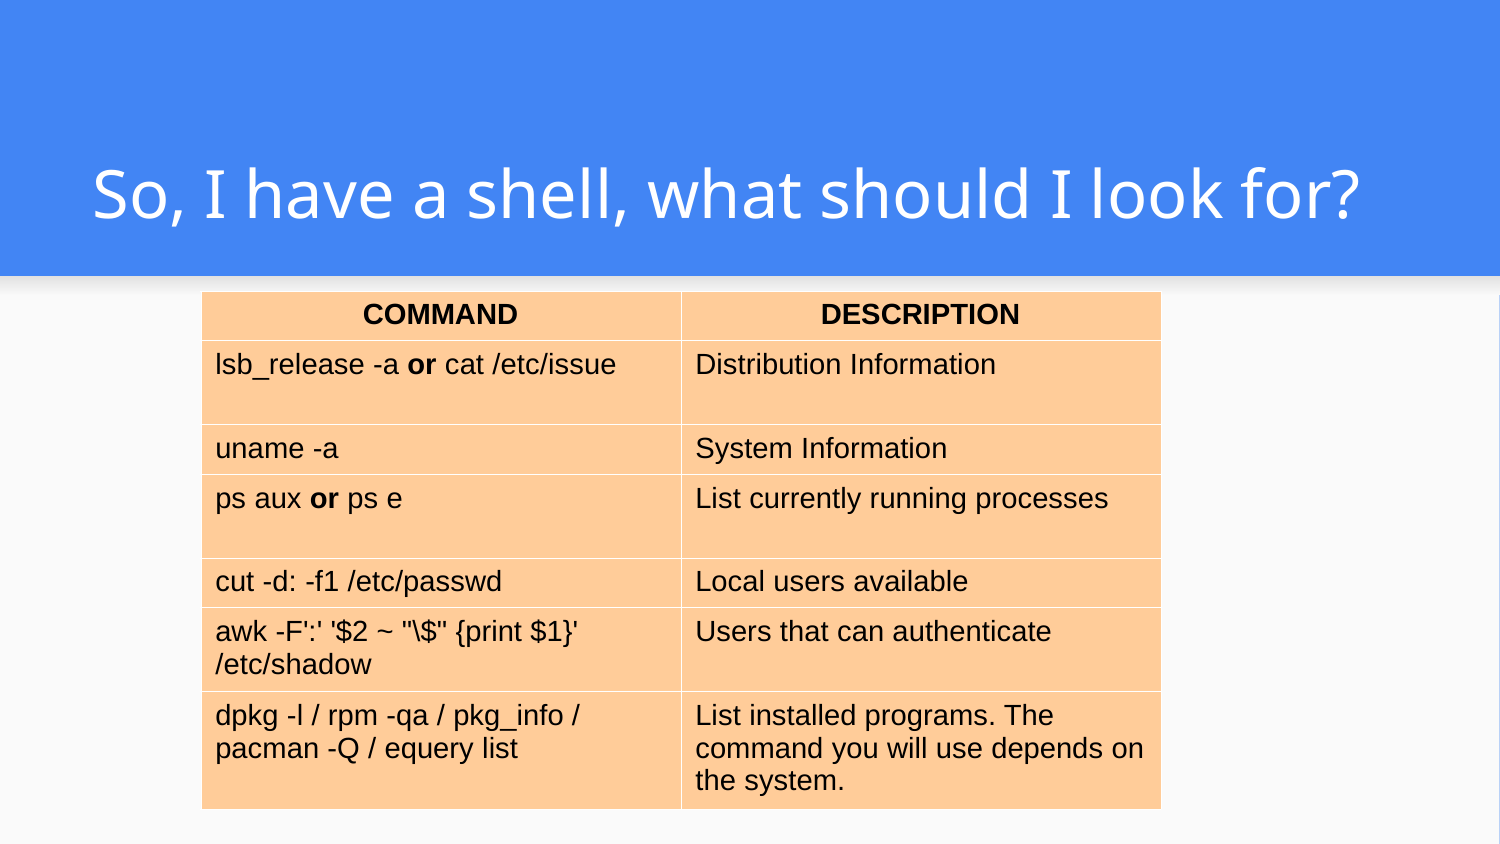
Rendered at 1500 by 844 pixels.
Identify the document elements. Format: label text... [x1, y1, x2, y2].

table_cell Users that can authenticate [682, 608, 1161, 691]
table_cell lsb_release -a or cat /etc/issue [202, 341, 681, 424]
table_cell cut -d: -f1 /etc/passwd [202, 559, 681, 607]
table_cell awk -F':' '$2 ~ "\$" {print $1}' /etc/shadow [202, 608, 681, 691]
title So, I have a shell, what should I look for? [77, 121, 1427, 248]
table_cell List installed programs. The command you will use depends on the system. [682, 692, 1161, 809]
table_cell Distribution Information [682, 341, 1161, 424]
table_cell System Information [682, 425, 1161, 474]
table_cell dpkg -l / rpm -qa / pkg_info / pacman -Q / equery list [202, 692, 681, 809]
table_header DESCRIPTION [682, 292, 1161, 340]
table_cell uname -a [202, 425, 681, 474]
table_header COMMAND [202, 292, 681, 340]
table_cell Local users available [682, 559, 1161, 607]
table_cell List currently running processes [682, 475, 1161, 558]
table_cell ps aux or ps e [202, 475, 681, 558]
